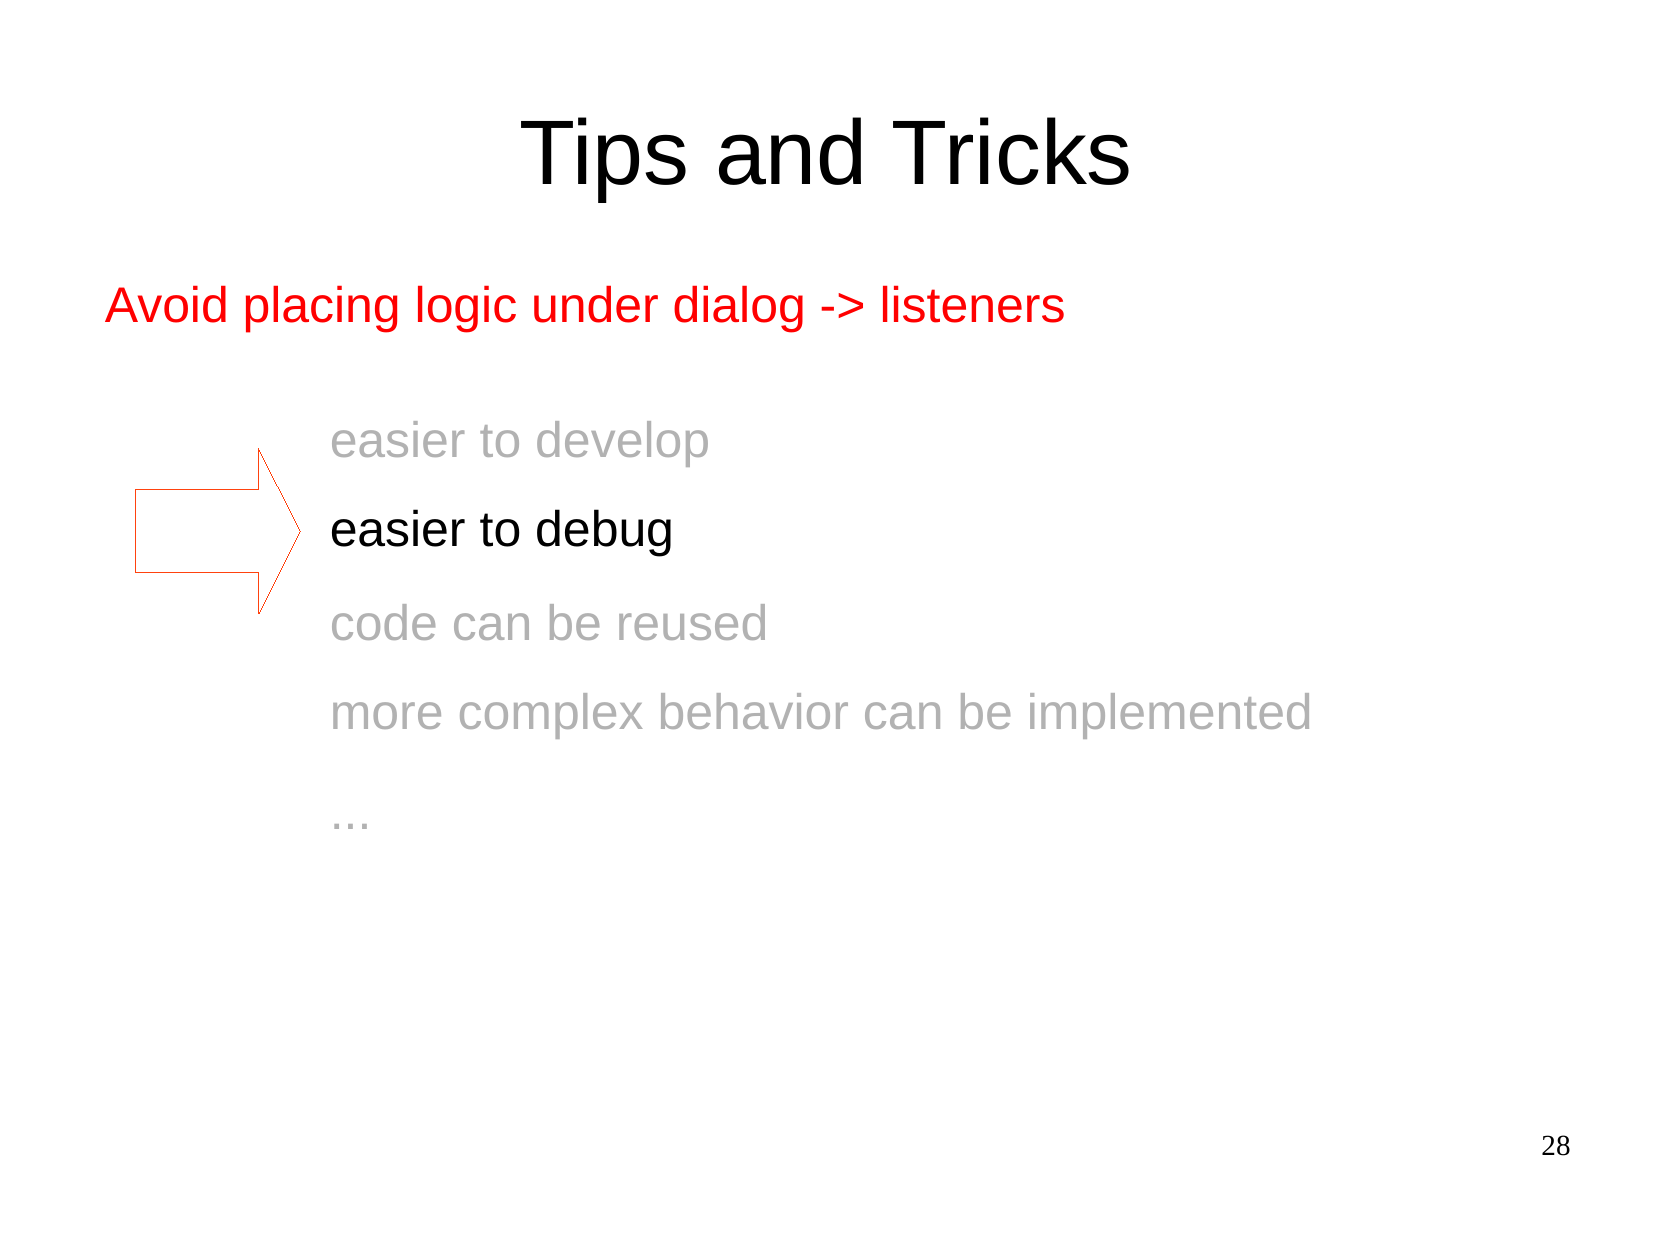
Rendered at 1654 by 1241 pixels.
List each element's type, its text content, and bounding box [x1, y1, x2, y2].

title Tips and Tricks [82, 49, 1571, 257]
text_box more complex behavior can be implemented [315, 676, 1329, 748]
text_box easier to debug [315, 493, 690, 565]
text_box Avoid placing logic under dialog -> listeners [90, 270, 1576, 342]
text_box ... [315, 777, 387, 849]
text_box easier to develop [315, 405, 726, 477]
text_box code can be reused [315, 588, 784, 660]
